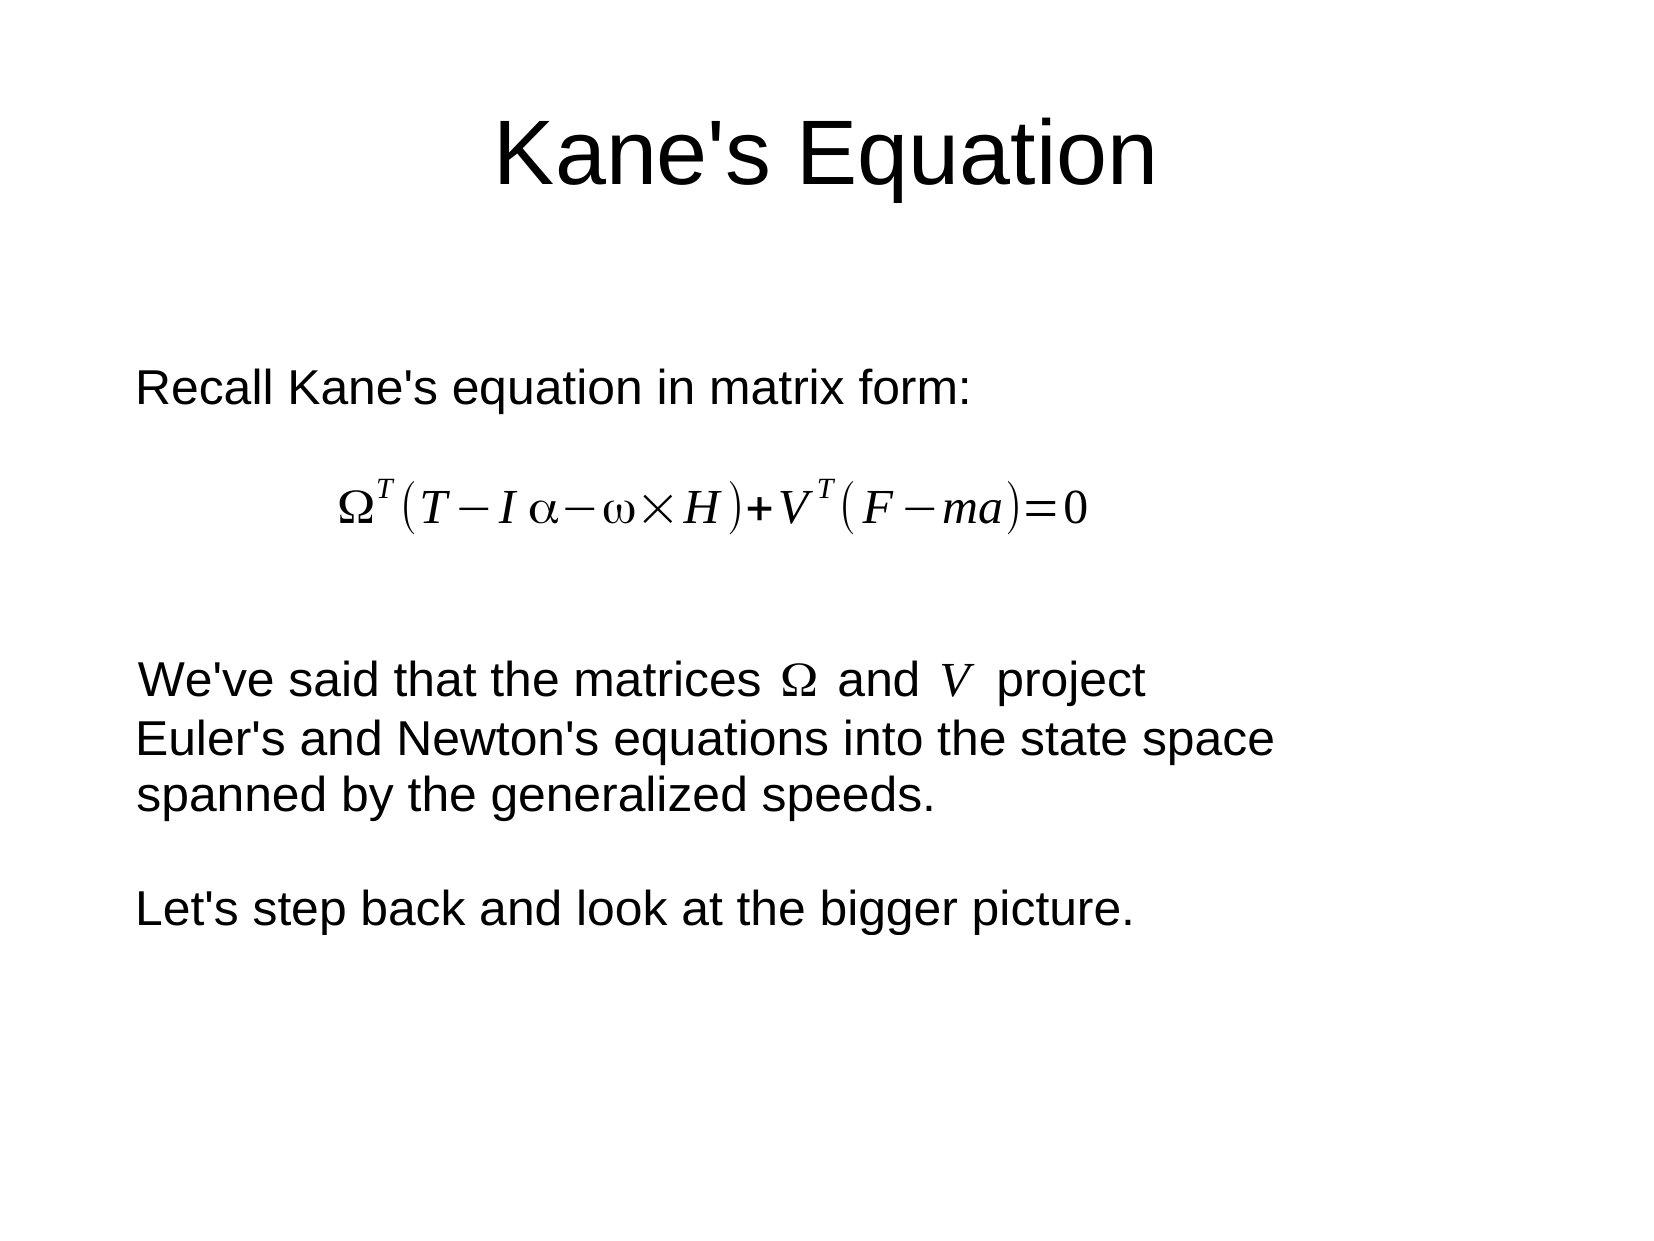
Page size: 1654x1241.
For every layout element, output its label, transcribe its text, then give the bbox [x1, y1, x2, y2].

chart [129, 360, 1298, 935]
title Kane's Equation [82, 49, 1571, 257]
